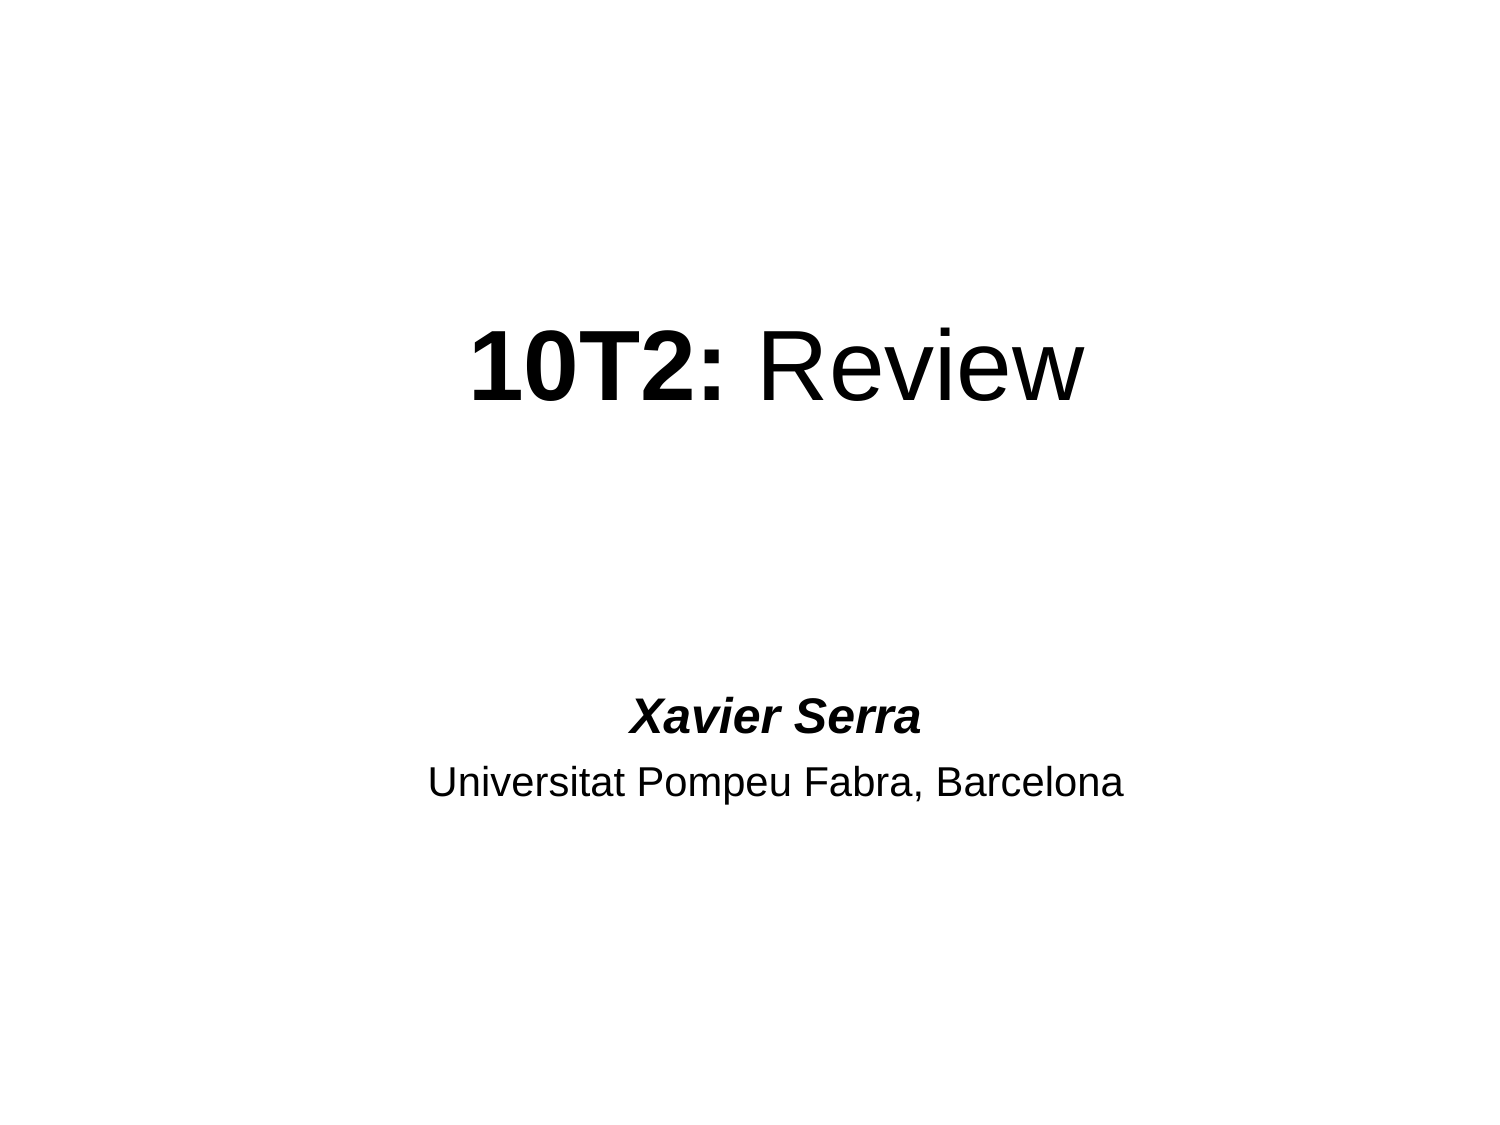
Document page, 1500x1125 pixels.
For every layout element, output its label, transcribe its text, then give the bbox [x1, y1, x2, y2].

title 10T2: Review [92, 90, 1423, 631]
text_box Xavier Serra Universitat Pompeu Fabra, Barcelona [319, 680, 1233, 1011]
